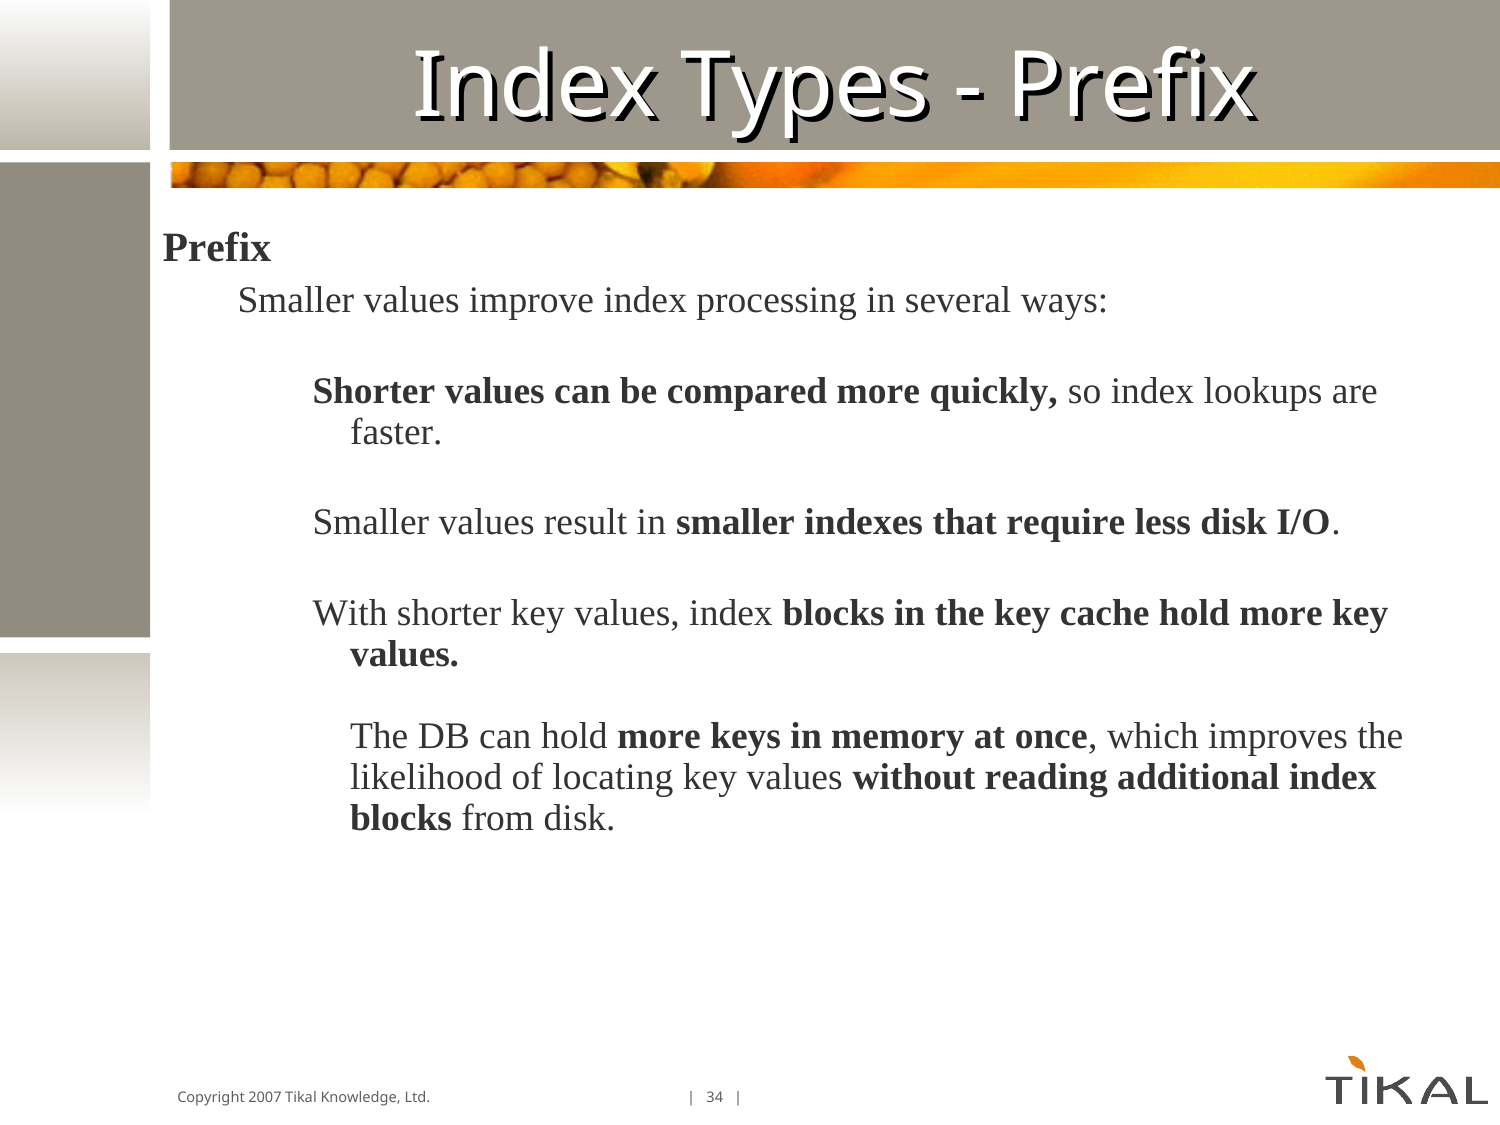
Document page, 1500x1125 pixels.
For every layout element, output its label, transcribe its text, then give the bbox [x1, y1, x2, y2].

picture [1312, 1034, 1500, 1125]
list Prefix Smaller values improve index processing in several ways: Shorter values can be compared more quickly, so index lookups are faster. Smaller values result in smaller indexes that require less disk I/O. With shorter key values, index blocks in the key cache hold more key values. The DB can hold more keys in memory at once, which improves the likelihood of locating key values without reading additional index blocks from disk. [162, 224, 1473, 1021]
title Index Types - Prefix [169, 0, 1499, 192]
